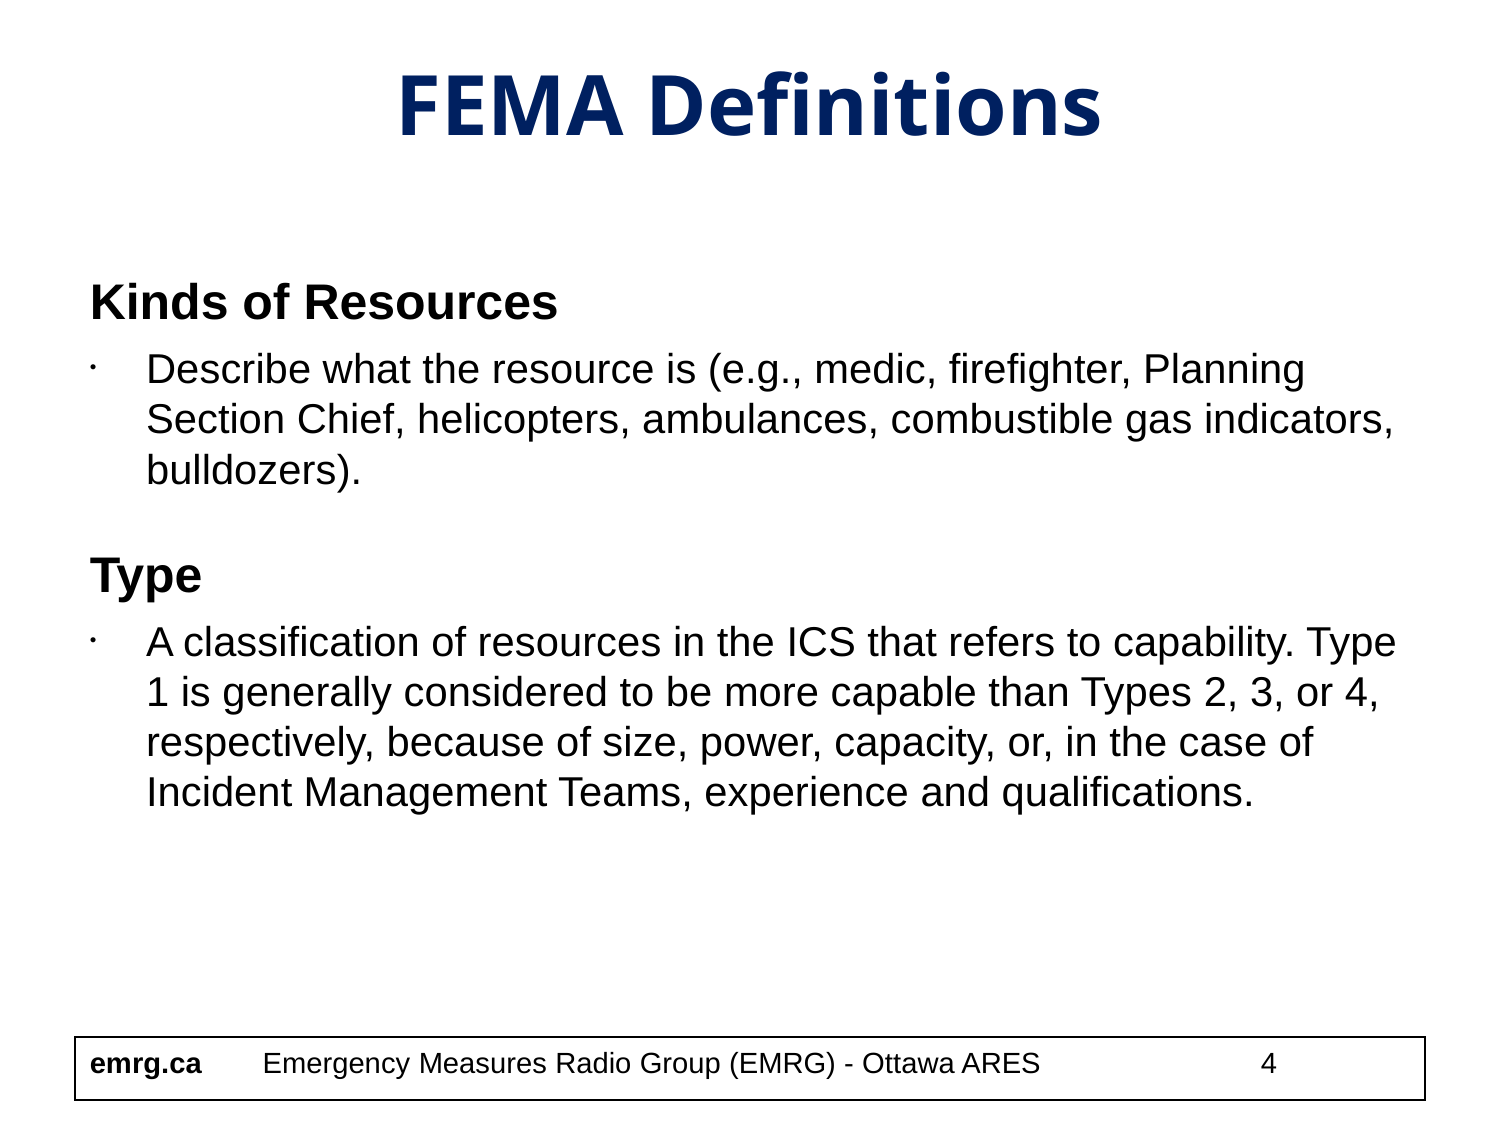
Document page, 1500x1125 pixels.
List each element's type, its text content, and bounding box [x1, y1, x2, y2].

text_box Kinds of Resources Describe what the resource is (e.g., medic, firefighter, Planning Section Chief, helicopters, ambulances, combustible gas indicators, bulldozers). Type A classification of resources in the ICS that refers to capability. Type 1 is generally considered to be more capable than Types 2, 3, or 4, respectively, because of size, power, capacity, or, in the case of Incident Management Teams, experience and qualifications. [74, 262, 1425, 1005]
text_box FEMA Definitions [74, 45, 1425, 233]
slide_number <number> [1246, 1037, 1425, 1103]
footer Emergency Measures Radio Group (EMRG) - Ottawa ARES [247, 1037, 1238, 1103]
